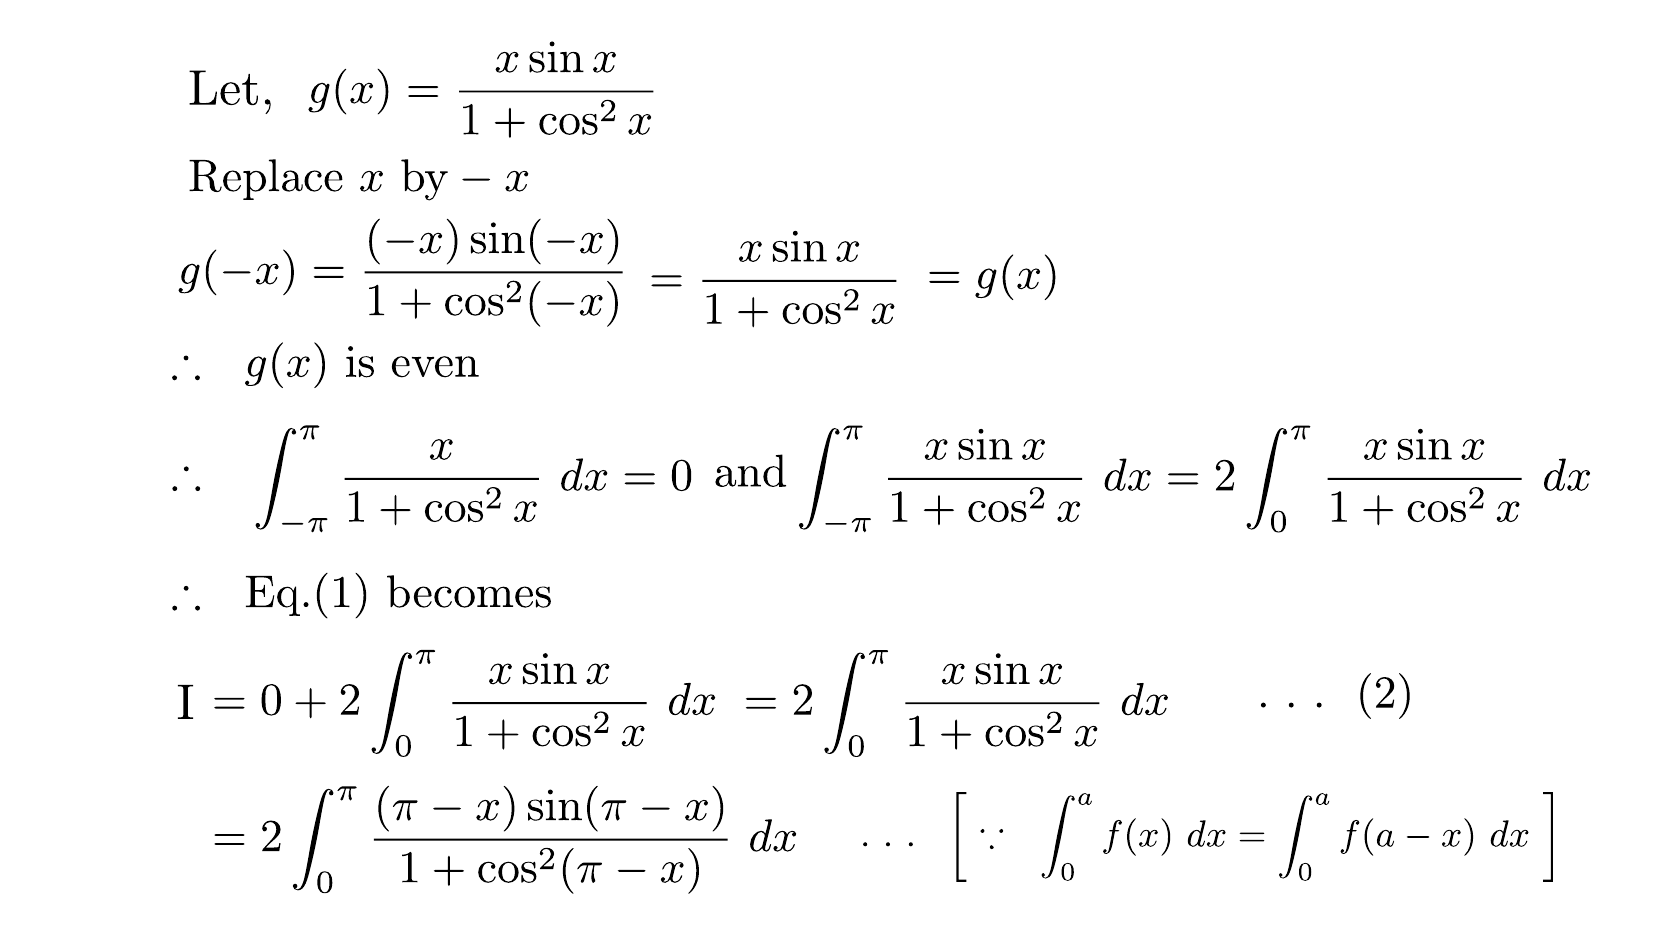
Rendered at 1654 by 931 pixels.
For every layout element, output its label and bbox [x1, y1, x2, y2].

text_box [172, 572, 551, 619]
text_box [1259, 673, 1410, 719]
text_box [172, 342, 479, 389]
text_box [745, 650, 1168, 757]
text_box [715, 454, 787, 487]
text_box [308, 41, 654, 139]
text_box [798, 425, 1591, 533]
text_box [178, 218, 623, 327]
text_box [189, 159, 529, 201]
text_box [213, 785, 797, 894]
text_box [861, 792, 1553, 882]
text_box [172, 466, 201, 492]
text_box [189, 70, 271, 115]
text_box [213, 649, 716, 757]
text_box [177, 684, 194, 719]
subtitle [59, 35, 1607, 898]
text_box [255, 425, 692, 533]
text_box [651, 230, 897, 328]
text_box [928, 254, 1056, 301]
